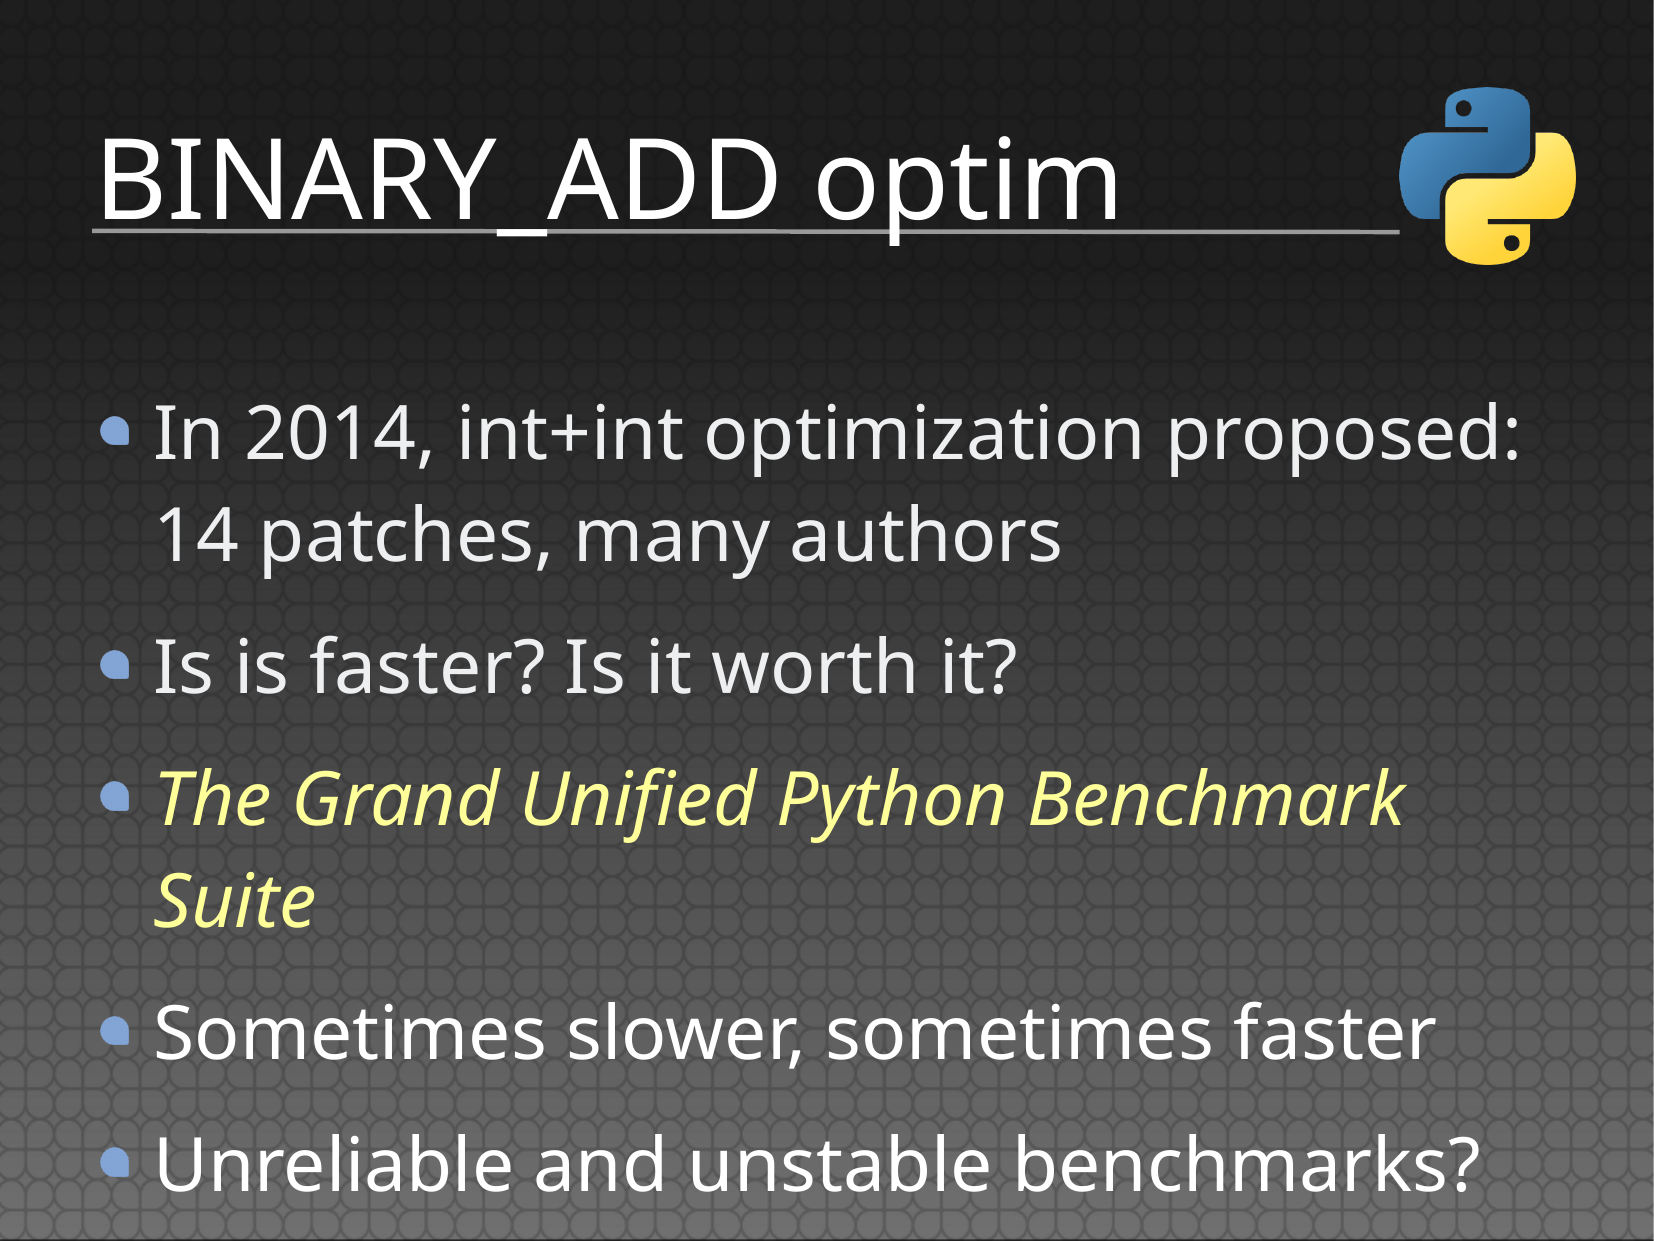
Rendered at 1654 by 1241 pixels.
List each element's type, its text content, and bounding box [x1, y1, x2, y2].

picture [0, 0, 1654, 1241]
list In 2014, int+int optimization proposed: 14 patches, many authors Is is faster? Is it worth it? The Grand Unified Python Benchmark Suite Sometimes slower, sometimes faster Unreliable and unstable benchmarks? [82, 379, 1571, 1119]
title BINARY_ADD optim [94, 100, 1426, 251]
